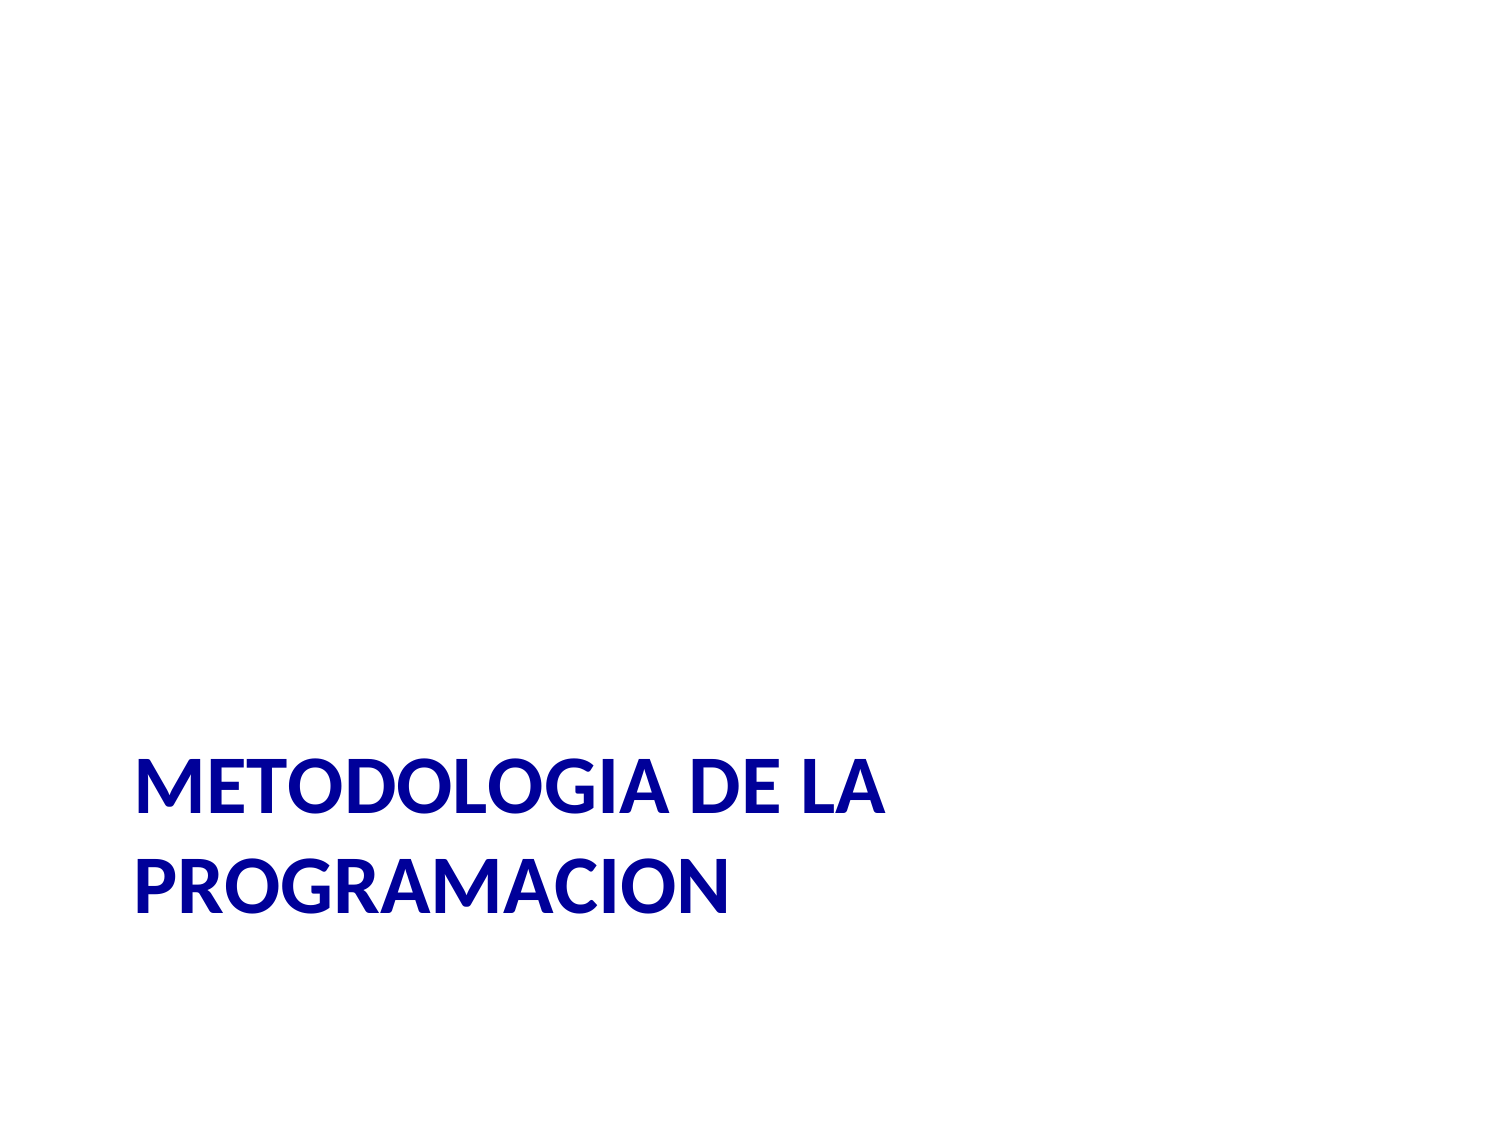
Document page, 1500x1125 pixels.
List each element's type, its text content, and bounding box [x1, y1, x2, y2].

title METODOLOGIA DE LA PROGRAMACION [118, 722, 1394, 947]
